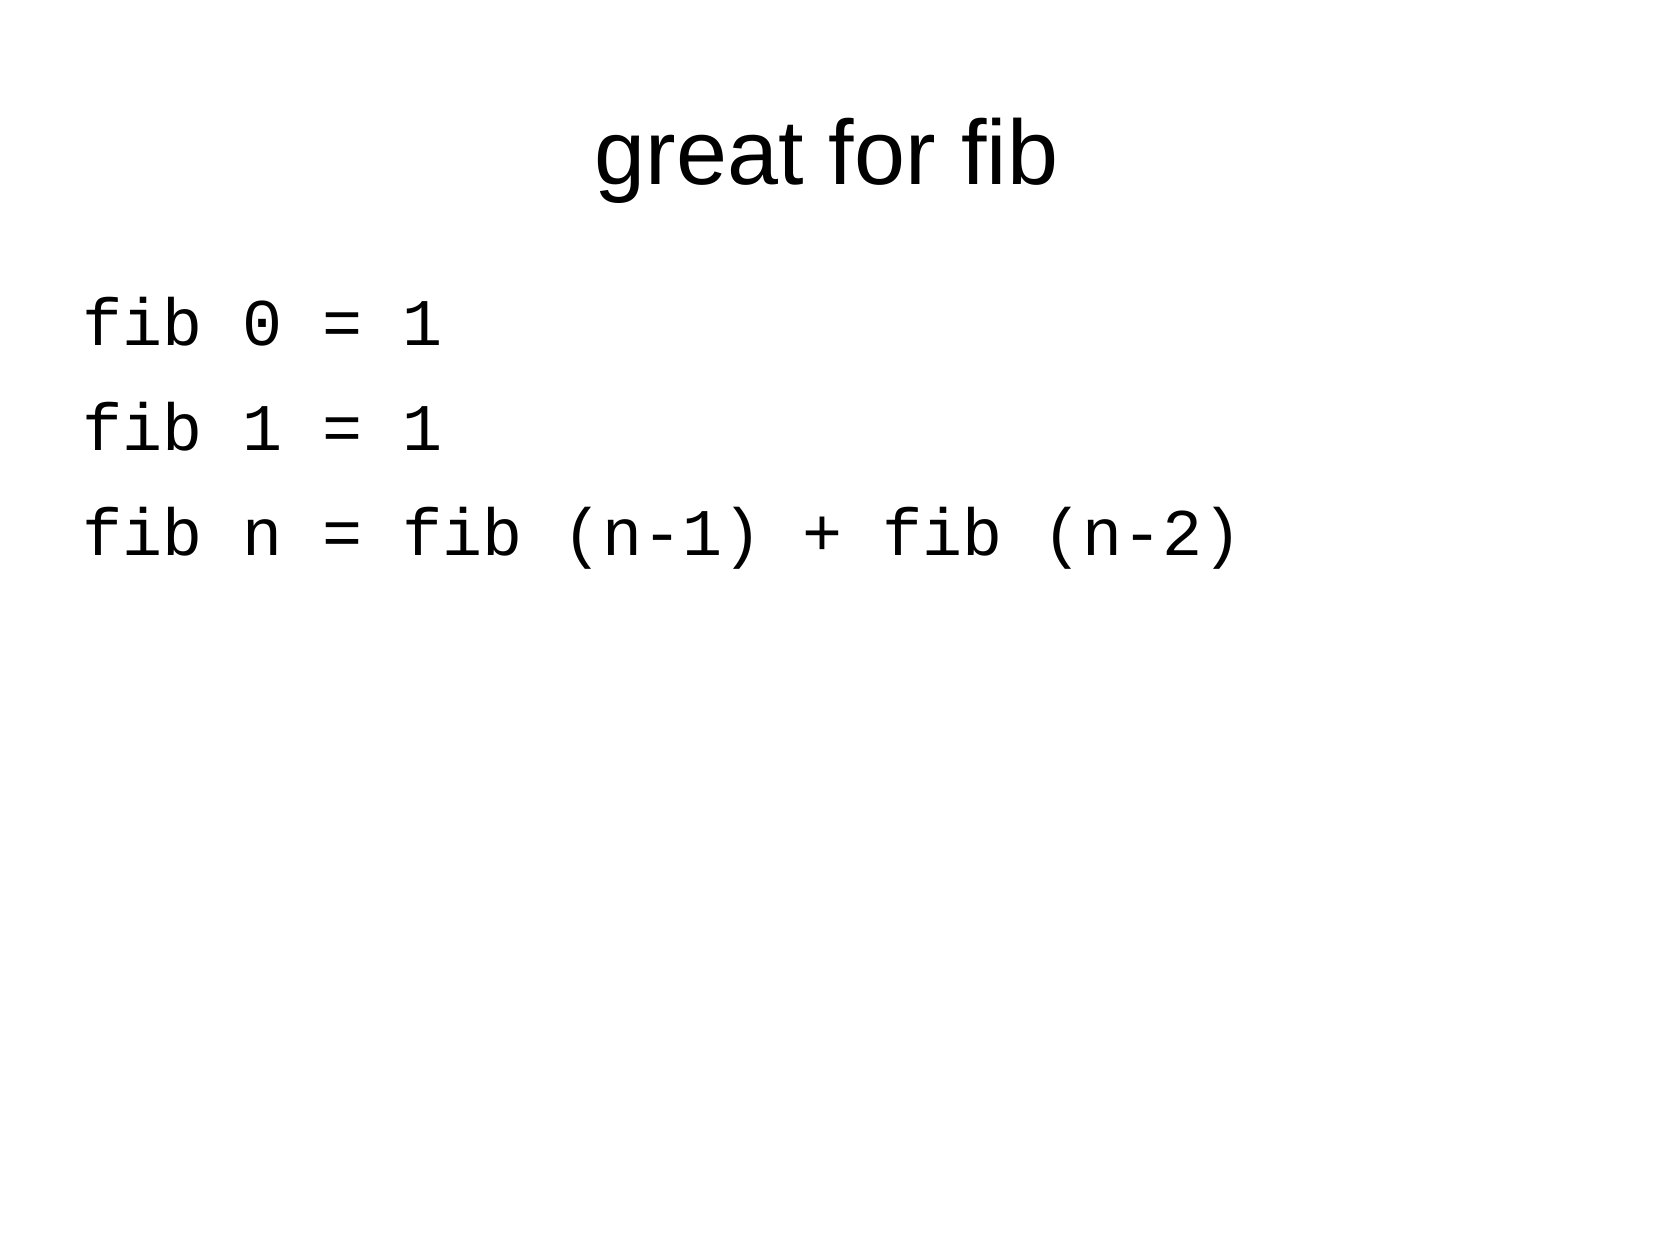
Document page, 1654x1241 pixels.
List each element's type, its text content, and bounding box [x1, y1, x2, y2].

list fib 0 = 1 fib 1 = 1 fib n = fib (n-1) + fib (n-2) [82, 290, 1571, 1109]
title great for fib [82, 49, 1571, 257]
